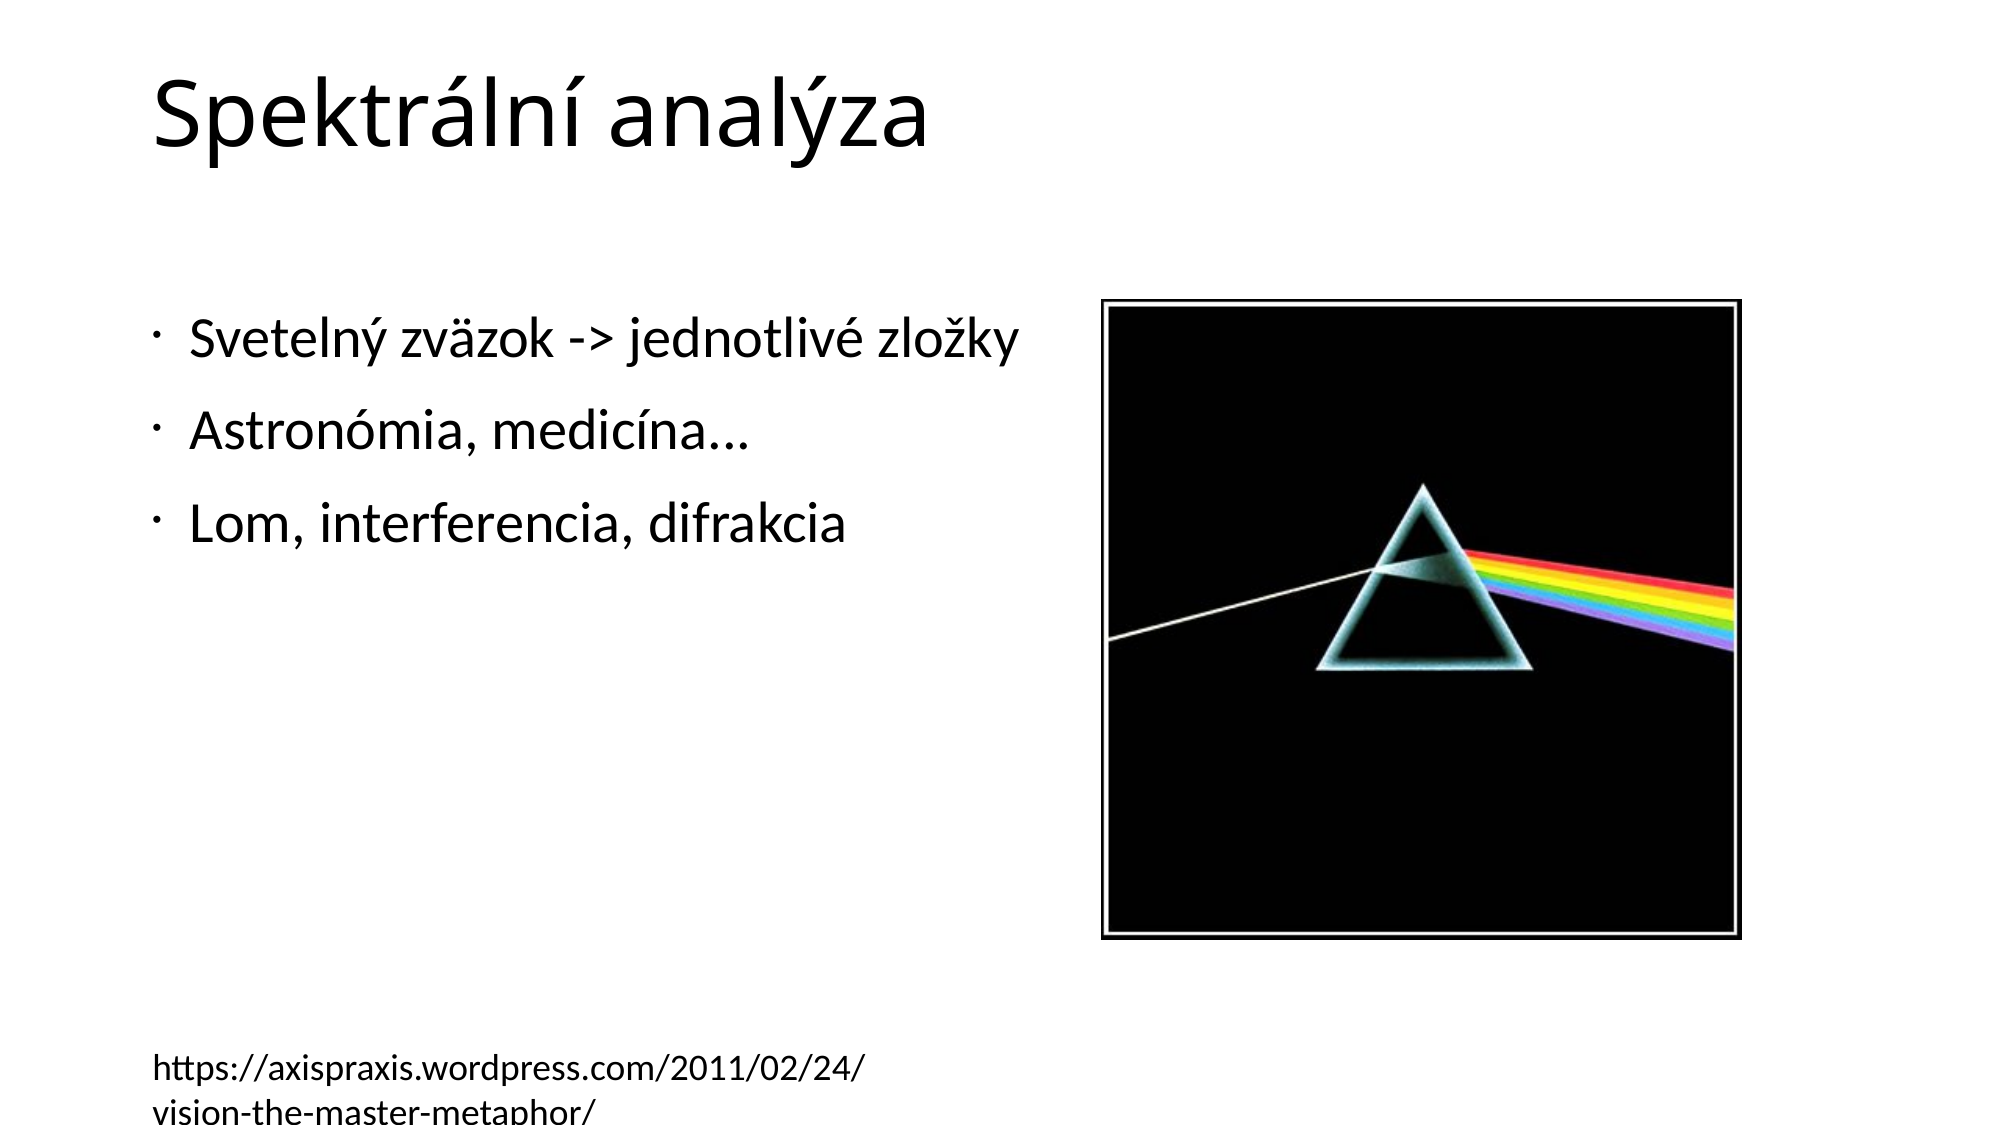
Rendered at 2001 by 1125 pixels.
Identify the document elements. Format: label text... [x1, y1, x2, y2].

footer https://axispraxis.wordpress.com/2011/02/24/vision-the-master-metaphor/ [137, 1035, 956, 1096]
picture [1101, 299, 1742, 941]
title Spektrální analýza [137, 59, 1863, 278]
list Svetelný zväzok -> jednotlivé zložky Astronómia, medicína... Lom, interferencia, difrakcia [137, 299, 1863, 1014]
